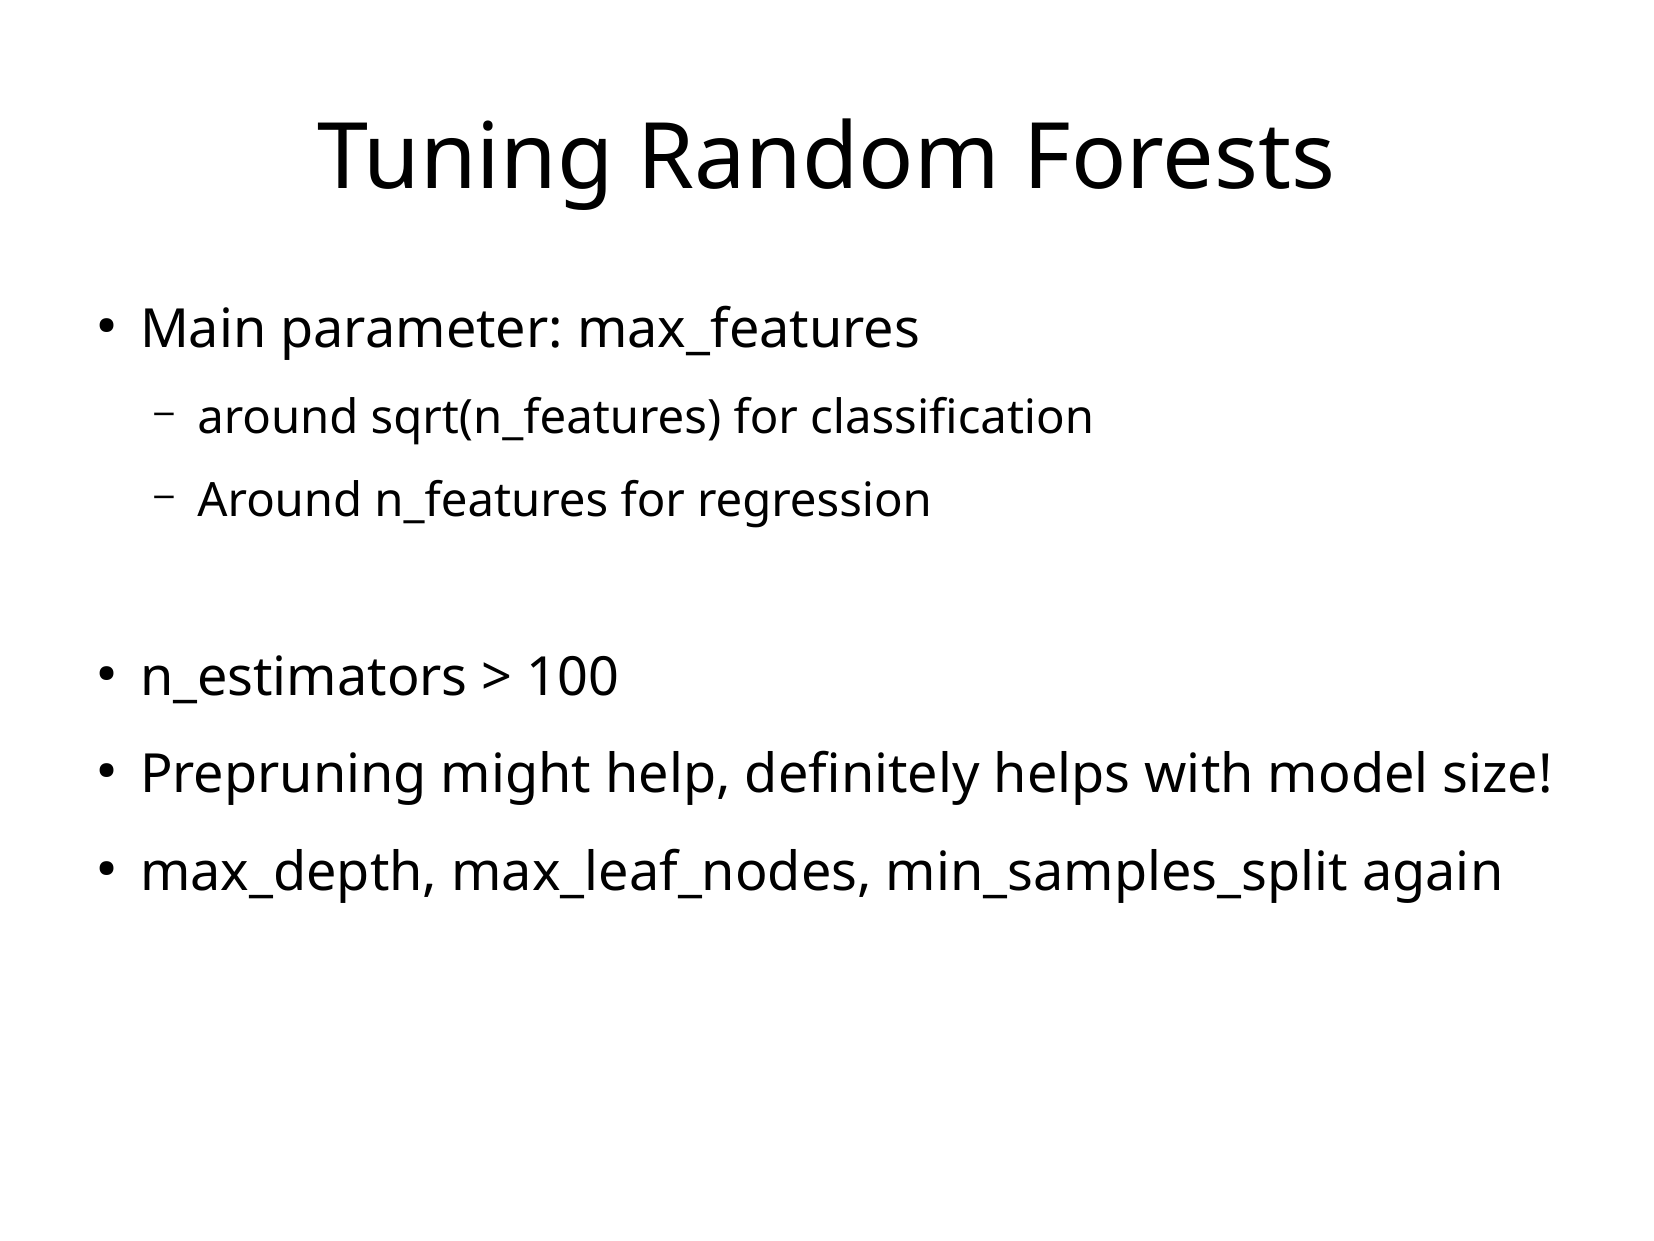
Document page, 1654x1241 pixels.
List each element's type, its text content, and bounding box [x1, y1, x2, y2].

title Tuning Random Forests [82, 49, 1571, 257]
list Main parameter: max_features around sqrt(n_features) for classification Around n_features for regression n_estimators > 100 Prepruning might help, definitely helps with model size! max_depth, max_leaf_nodes, min_samples_split again [82, 290, 1571, 1010]
